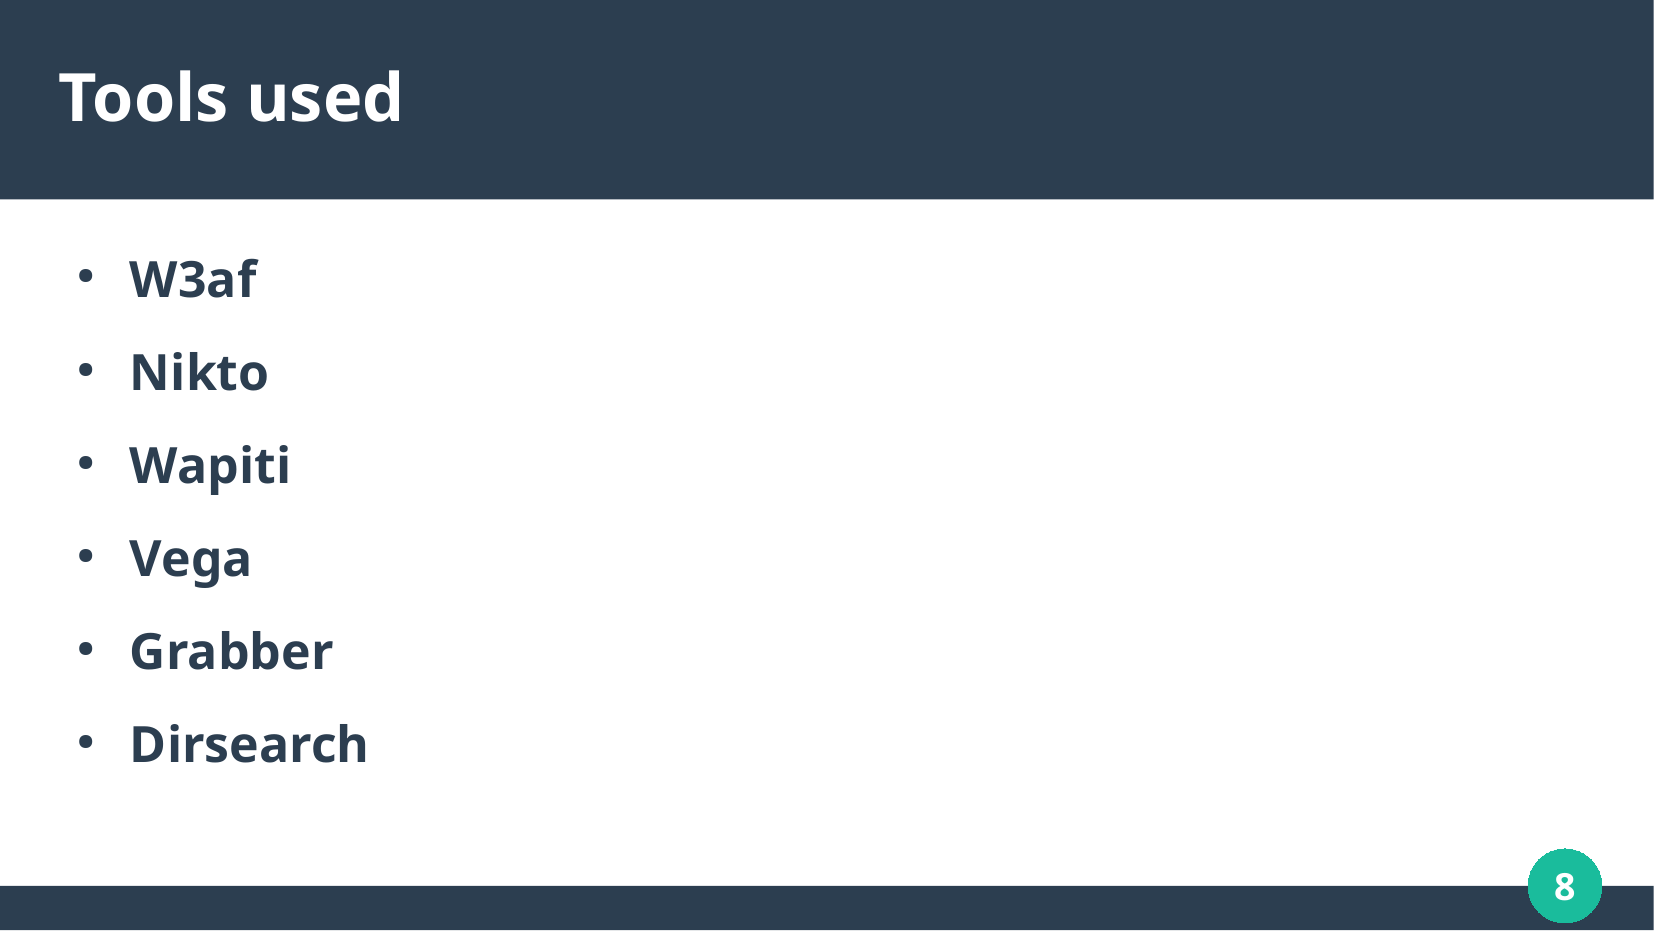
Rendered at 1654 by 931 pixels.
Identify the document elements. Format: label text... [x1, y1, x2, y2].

title Tools used [59, 37, 1595, 155]
list W3af Nikto Wapiti Vega Grabber Dirsearch [59, 243, 1595, 864]
